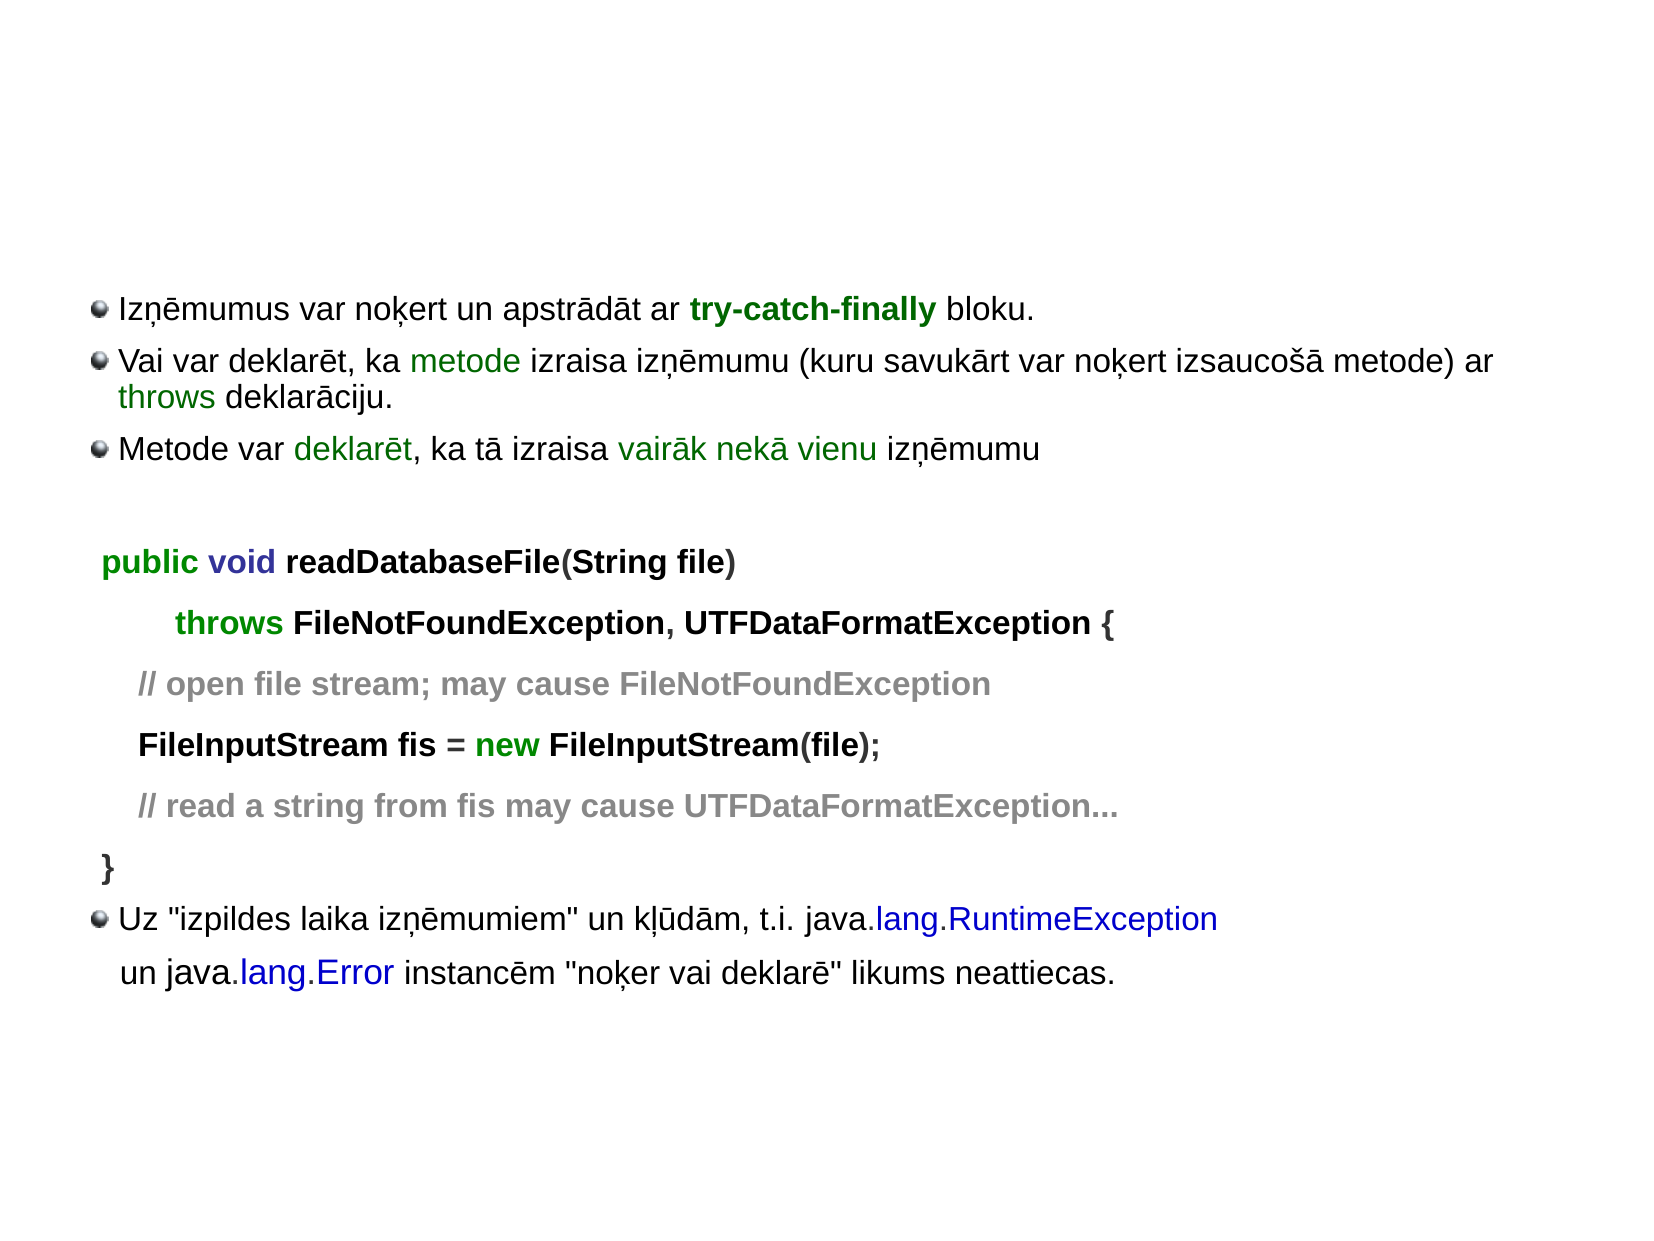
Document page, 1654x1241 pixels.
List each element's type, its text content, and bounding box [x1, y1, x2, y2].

list Izņēmumus var noķert un apstrādāt ar try-catch-finally bloku. Vai var deklarēt, ka metode izraisa izņēmumu (kuru savukārt var noķert izsaucošā metode) ar throws deklarāciju. Metode var deklarēt, ka tā izraisa vairāk nekā vienu izņēmumu public void readDatabaseFile(String file) throws FileNotFoundException, UTFDataFormatException { // open file stream; may cause FileNotFoundException FileInputStream fis = new FileInputStream(file); // read a string from fis may cause UTFDataFormatException... } Uz "izpildes laika izņēmumiem" un kļūdām, t.i. java.lang.RuntimeException un java.lang.Error instancēm "noķer vai deklarē" likums neattiecas. [82, 290, 1538, 1010]
